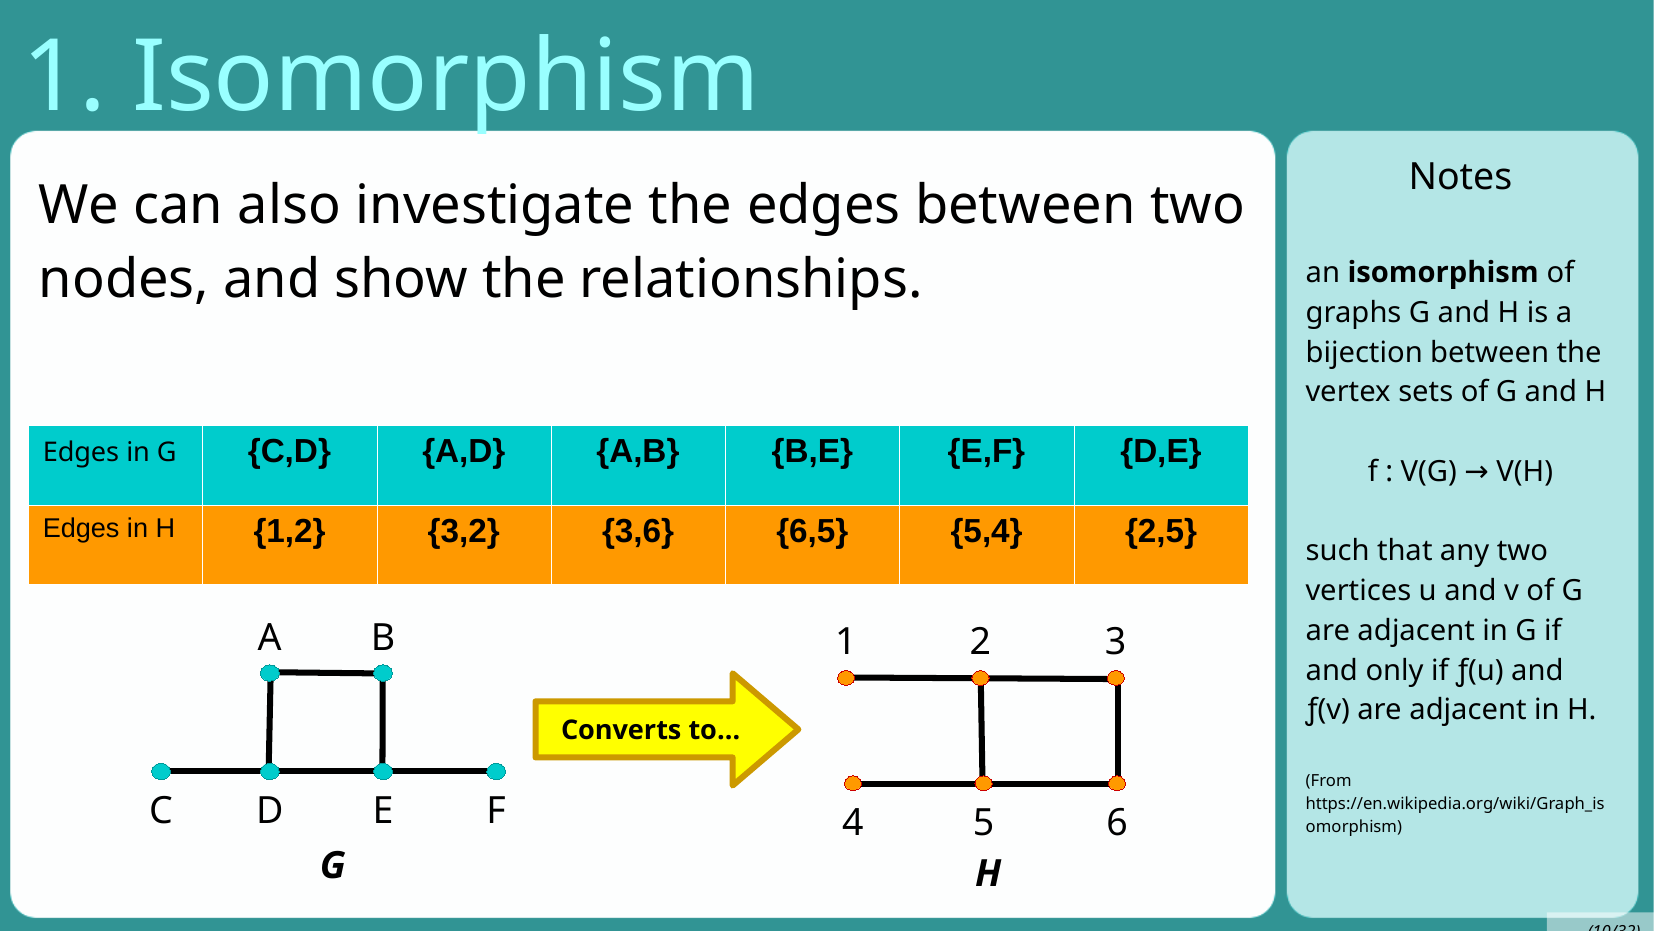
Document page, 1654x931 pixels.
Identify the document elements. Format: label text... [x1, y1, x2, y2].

text_box G [143, 831, 522, 889]
table_header {C,D} [203, 426, 377, 505]
text_box 2 [971, 670, 990, 686]
table_cell {5,4} [900, 506, 1074, 584]
text_box F [486, 763, 506, 780]
text_box 4 [844, 775, 862, 791]
table_cell {6,5} [726, 506, 899, 584]
text_box Converts to… [535, 673, 799, 786]
table_header {E,F} [900, 426, 1074, 505]
text_box E [373, 763, 393, 780]
table_cell {1,2} [203, 506, 377, 584]
text_box Notes an isomorphism of graphs G and H is a bijection between the vertex sets of G and H f : V(G) → V(H) such that any two vertices u and v of G are adjacent in G if and only if ƒ(u) and ƒ(v) are adjacent in H. (From https://en.wikipedia.org/wiki/Graph_isomorphism) [1290, 141, 1631, 752]
table_cell {2,5} [1075, 506, 1248, 584]
table_cell {3,6} [552, 506, 725, 584]
table_cell {3,2} [378, 506, 551, 584]
text_box (<number>/32) [1546, 912, 1654, 931]
table_header {A,B} [552, 426, 725, 505]
text_box 5 [974, 775, 993, 791]
table_cell Edges in H [29, 506, 202, 584]
text_box D [260, 763, 280, 780]
table_header {D,E} [1075, 426, 1248, 505]
table_header {A,D} [378, 426, 551, 505]
text_box We can also investigate the edges between two nodes, and show the relationships. [39, 165, 1247, 425]
text_box 6 [1108, 775, 1126, 791]
picture [0, 0, 1654, 931]
text_box 3 [1107, 670, 1125, 686]
text_box C [151, 763, 171, 780]
table_header Edges in G [29, 426, 202, 505]
text_box H [815, 839, 1161, 896]
text_box A [260, 664, 280, 682]
text_box B [373, 664, 393, 682]
text_box 1 [837, 670, 855, 686]
table_header {B,E} [726, 426, 899, 505]
title 1. Isomorphism [22, 13, 1511, 130]
